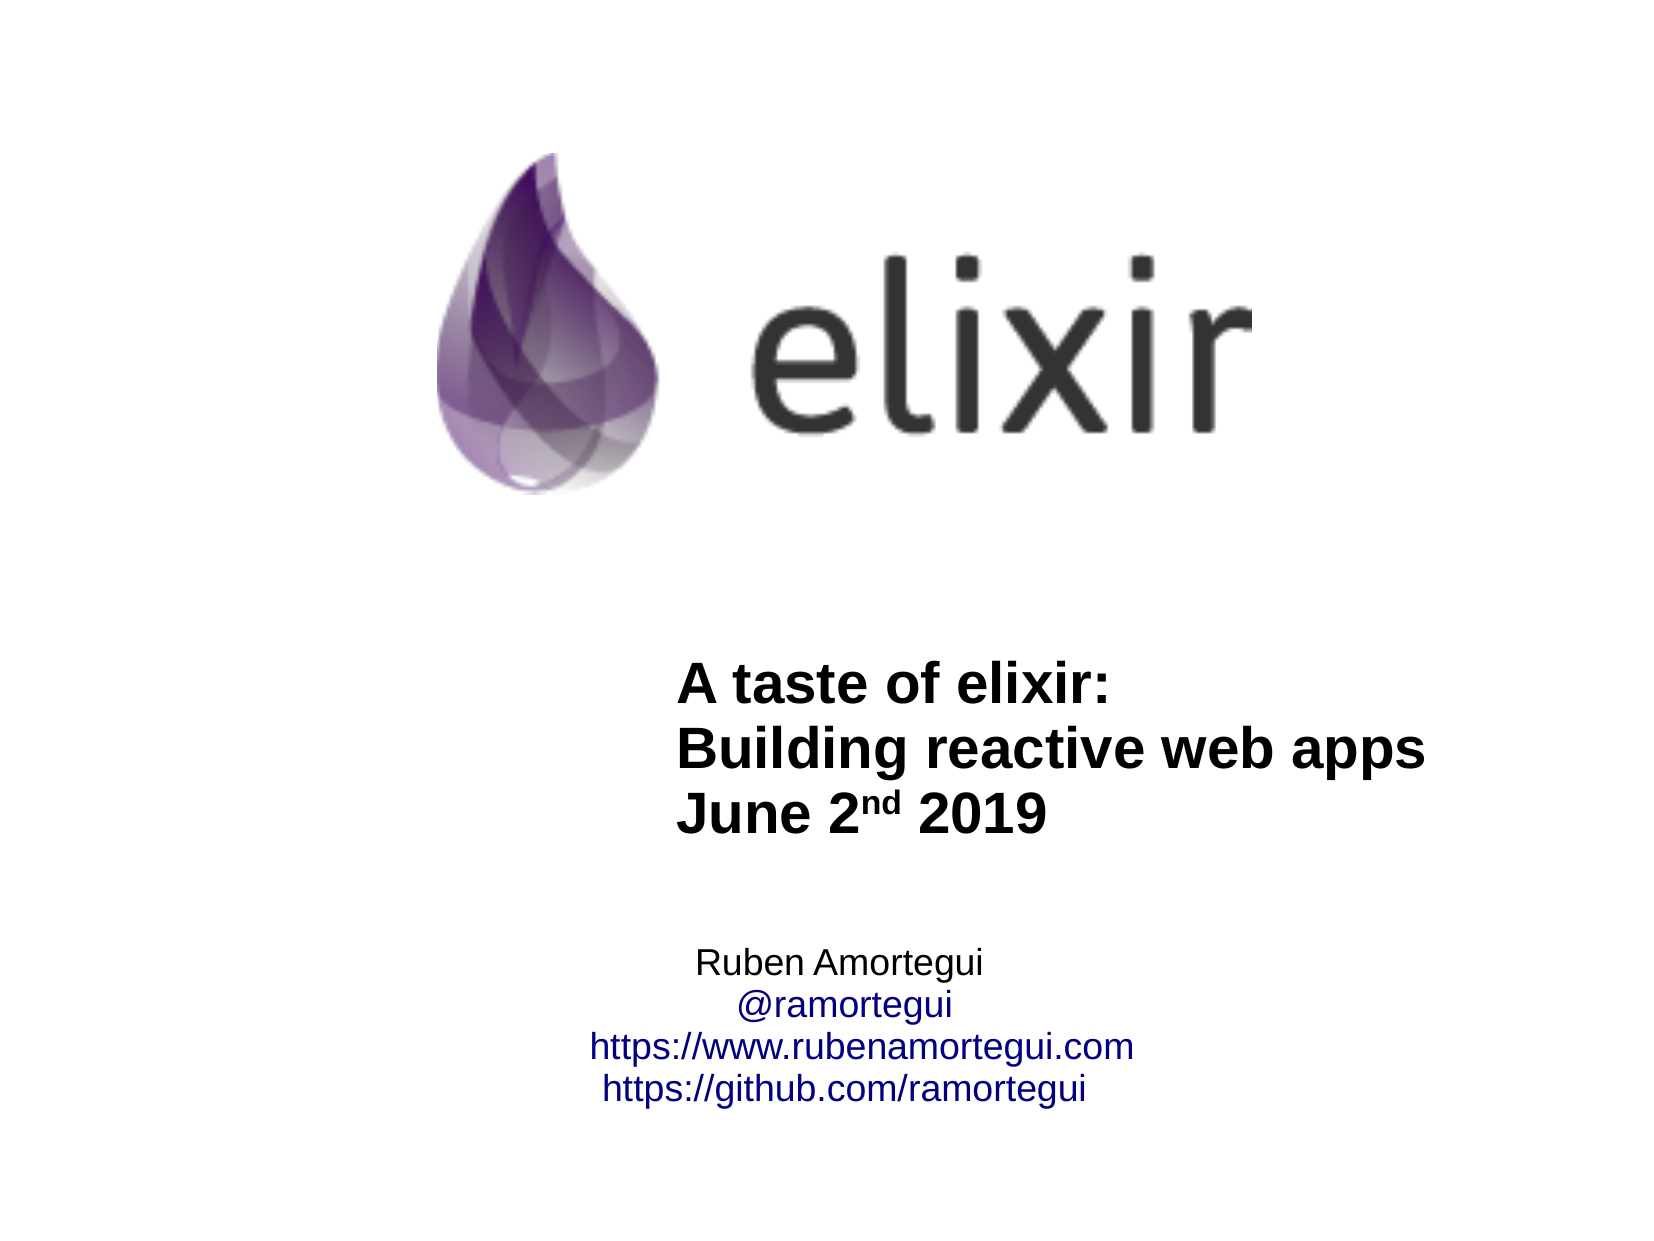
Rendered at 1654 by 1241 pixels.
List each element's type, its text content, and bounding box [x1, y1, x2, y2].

text_box A taste of elixir: Building reactive web apps June 2nd 2019 [661, 578, 1489, 856]
picture [437, 153, 1252, 495]
text_box Ruben Amortegui @ramortegui https://www.rubenamortegui.com https://github.com/ramortegui [200, 850, 1489, 1160]
